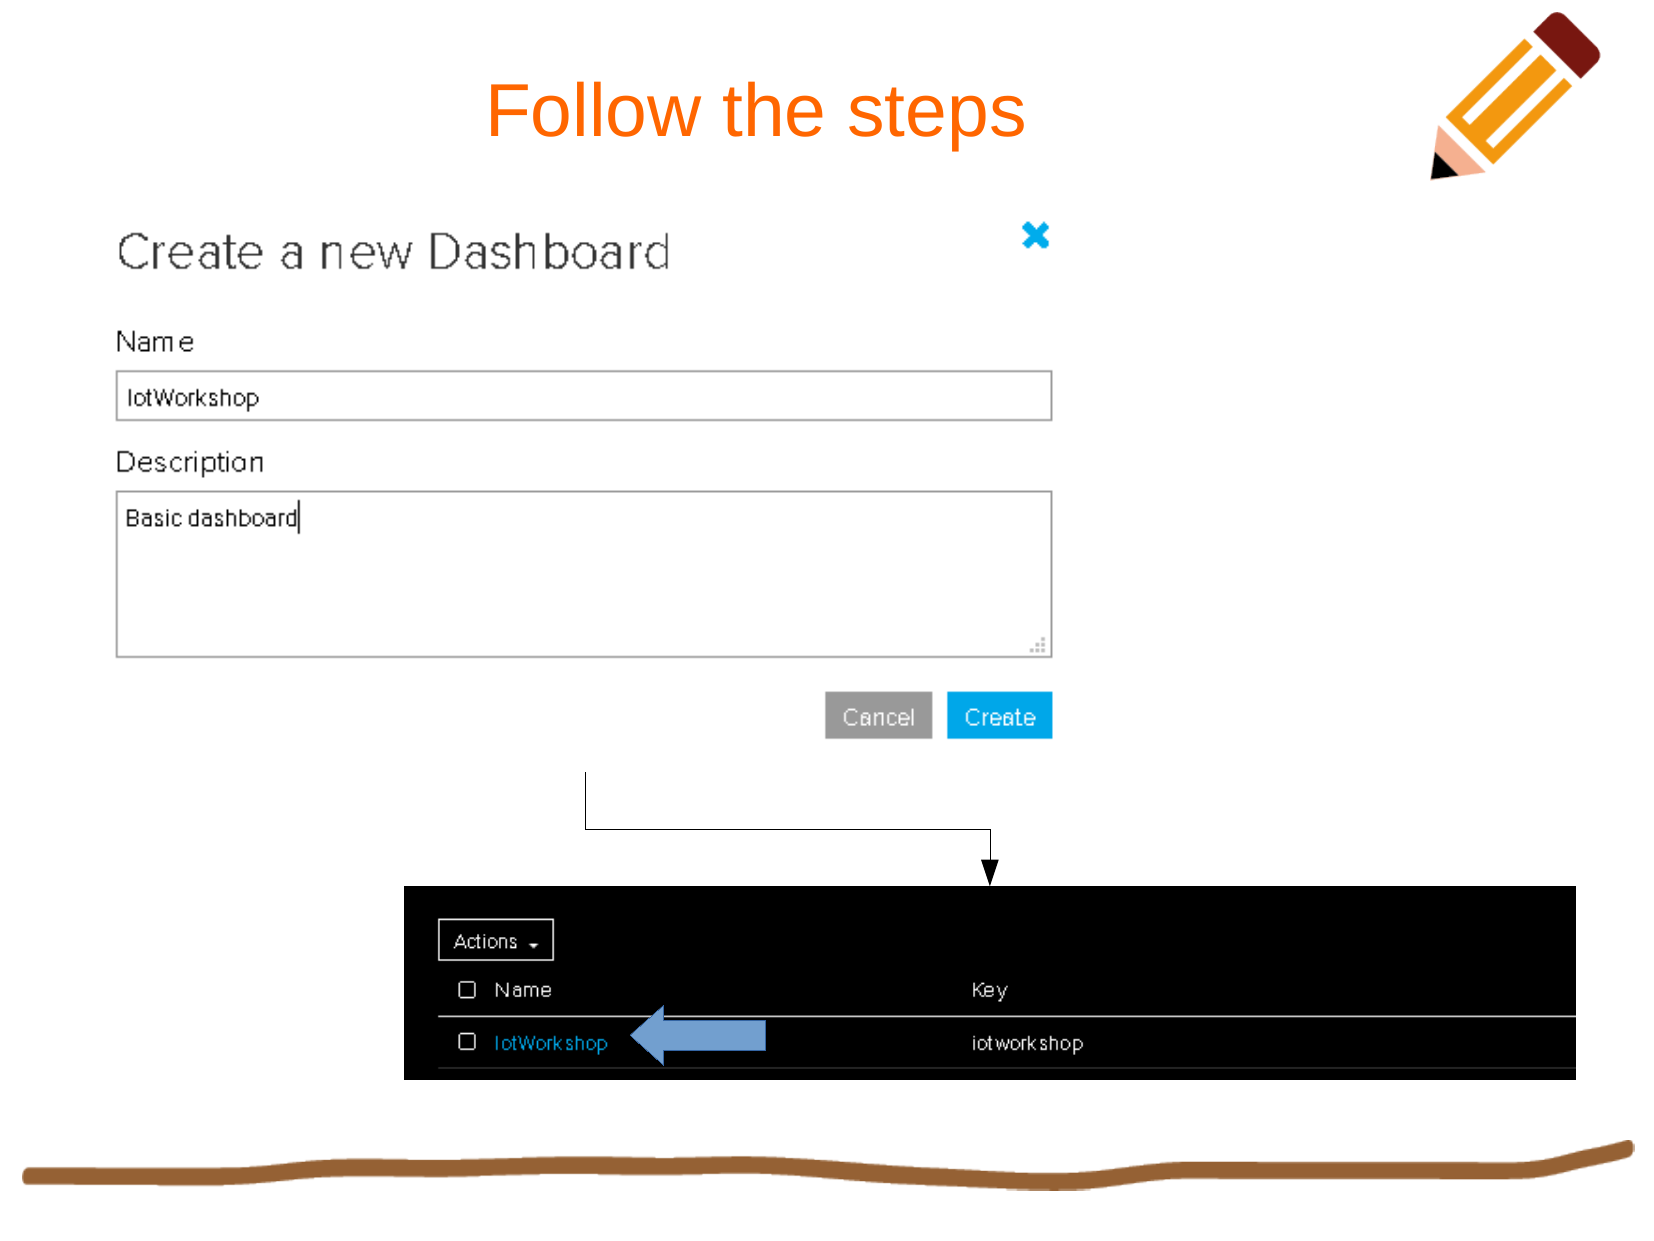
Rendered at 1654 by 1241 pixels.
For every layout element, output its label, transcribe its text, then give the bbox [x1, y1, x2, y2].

picture [90, 194, 1081, 773]
picture [1430, 12, 1601, 181]
picture [22, 1140, 1635, 1191]
picture [404, 886, 1576, 1081]
title Follow the steps [82, 49, 1430, 172]
text_box [630, 1005, 766, 1066]
